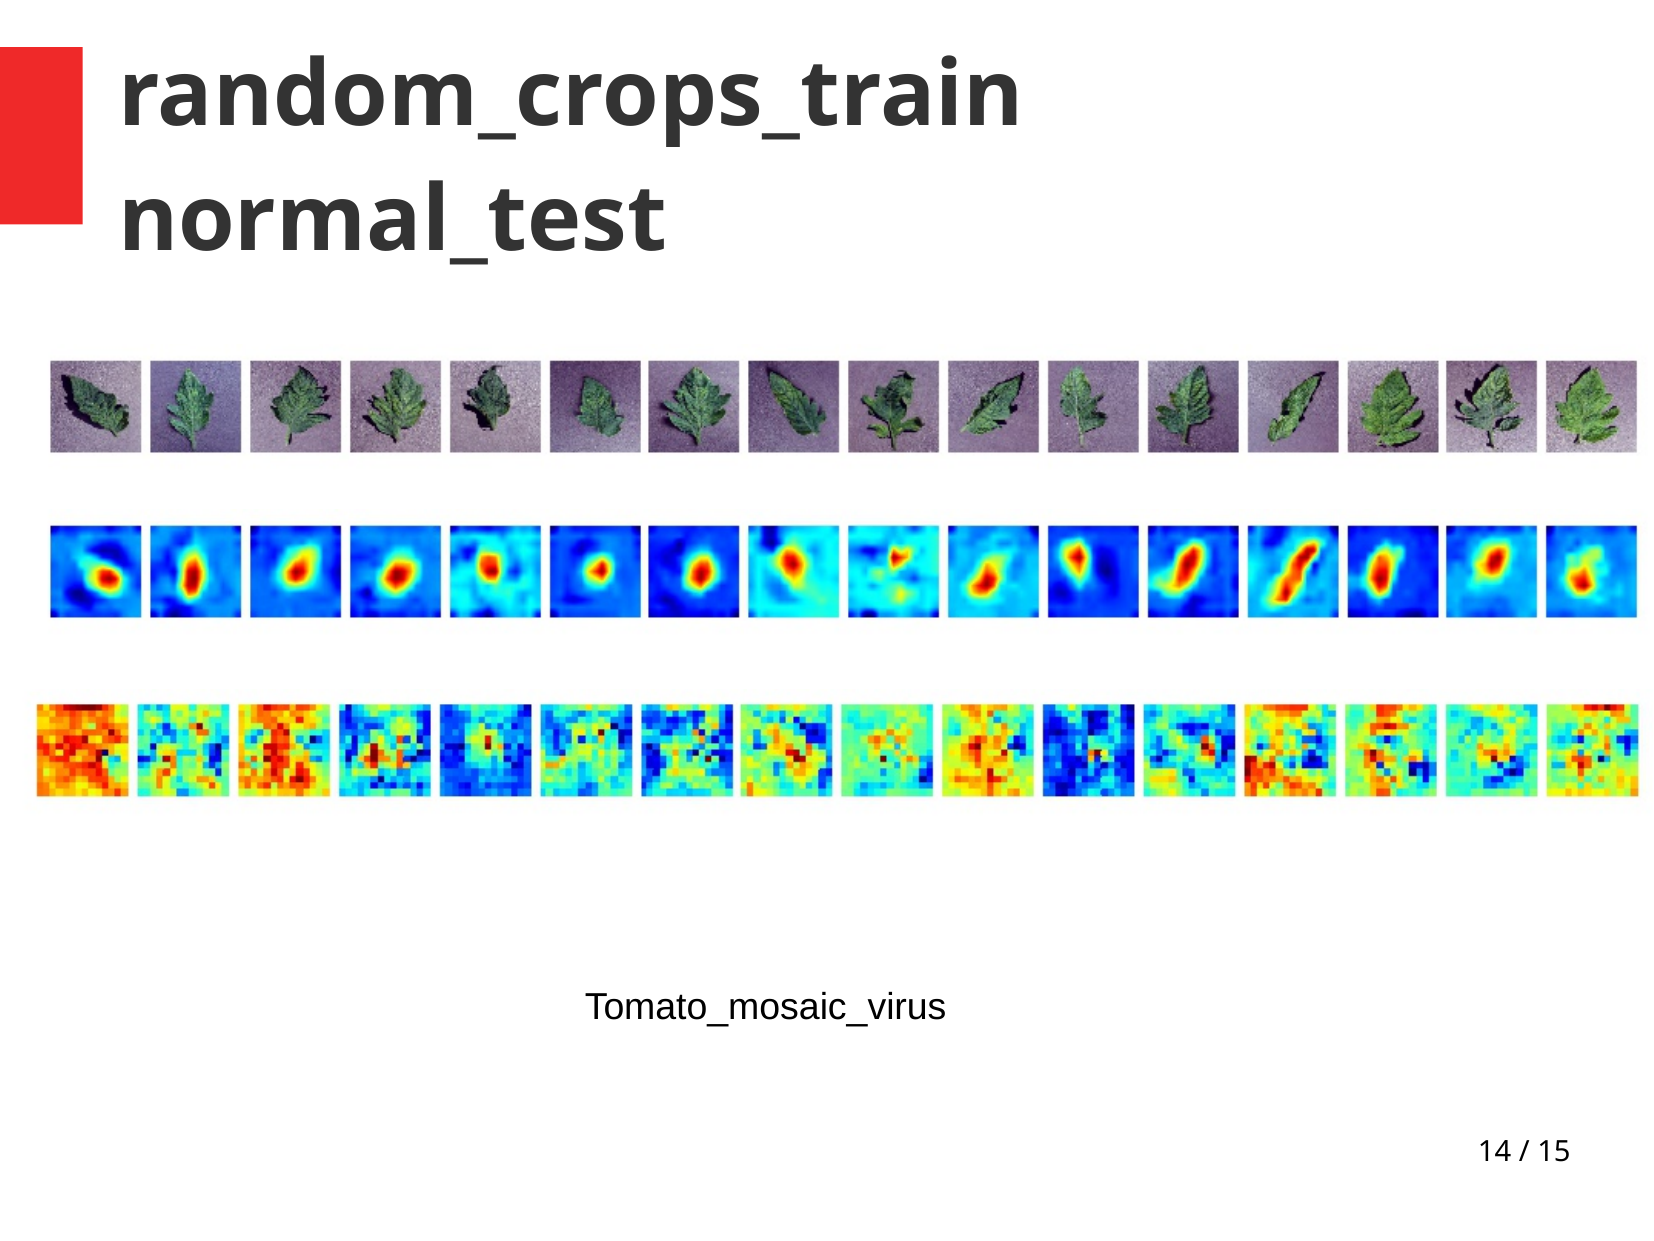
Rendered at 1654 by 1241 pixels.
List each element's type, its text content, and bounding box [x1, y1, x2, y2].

picture [0, 509, 1654, 655]
picture [0, 689, 1654, 835]
text_box Tomato_mosaic_virus [570, 978, 1138, 1036]
picture [0, 344, 1654, 490]
title random_crops_train normal_test [118, 45, 1571, 260]
